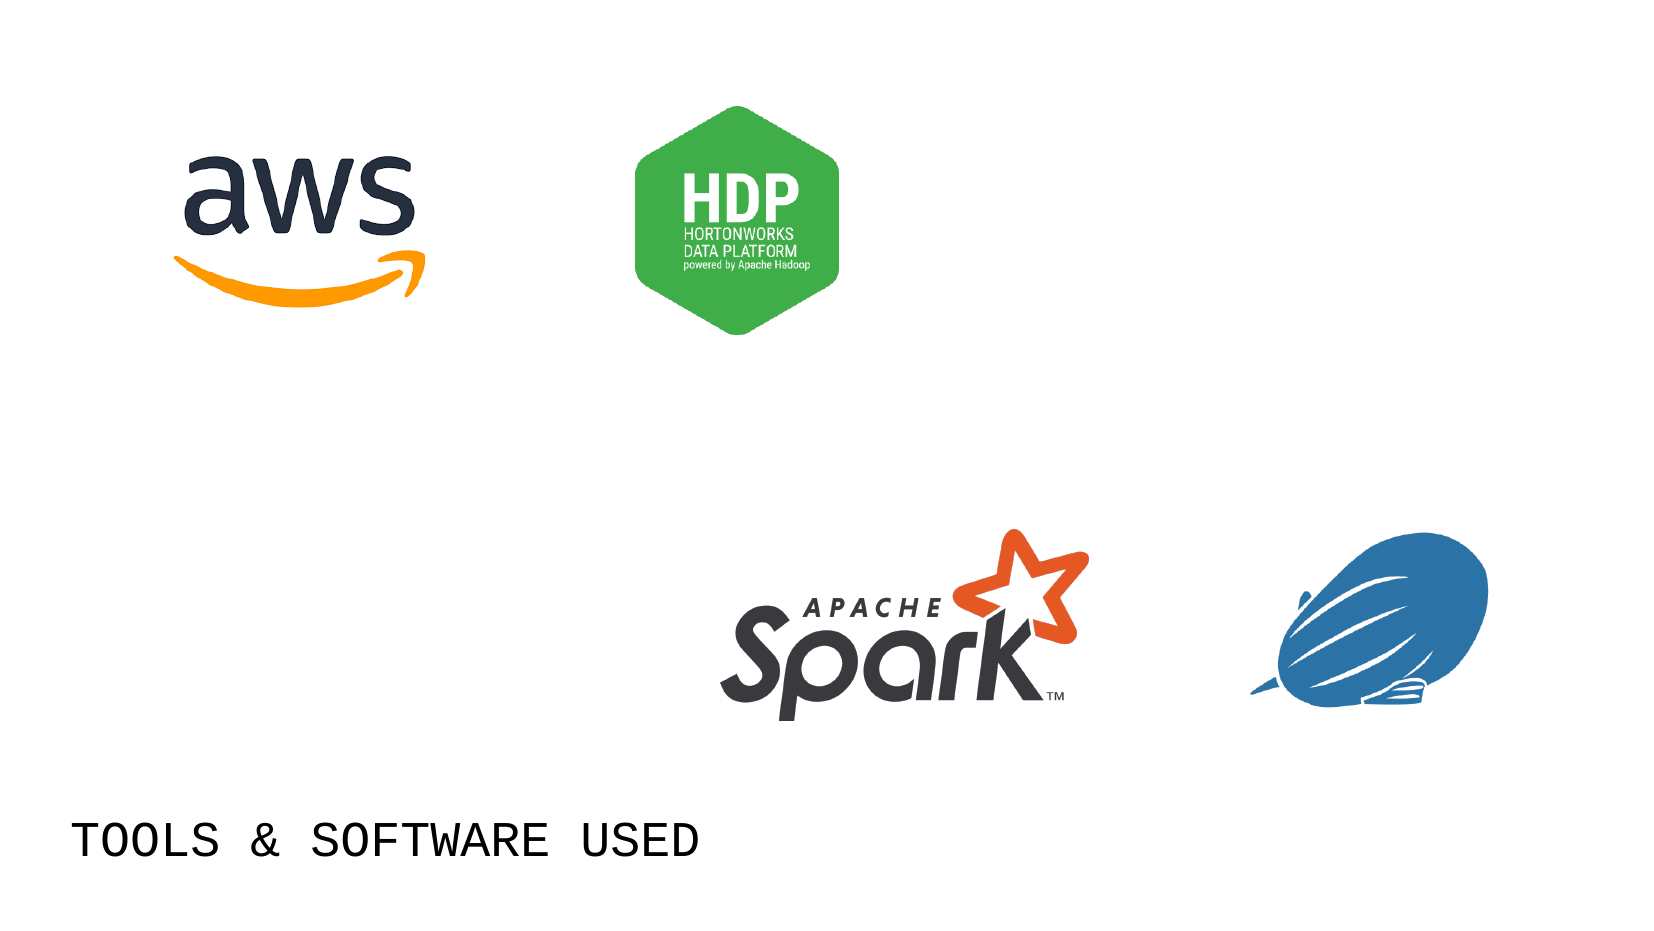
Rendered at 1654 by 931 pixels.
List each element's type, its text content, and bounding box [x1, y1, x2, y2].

title TOOLS & SOFTWARE USED [70, 815, 1559, 882]
picture [635, 106, 839, 335]
picture [172, 155, 426, 308]
picture [1241, 507, 1512, 730]
picture [720, 529, 1089, 721]
